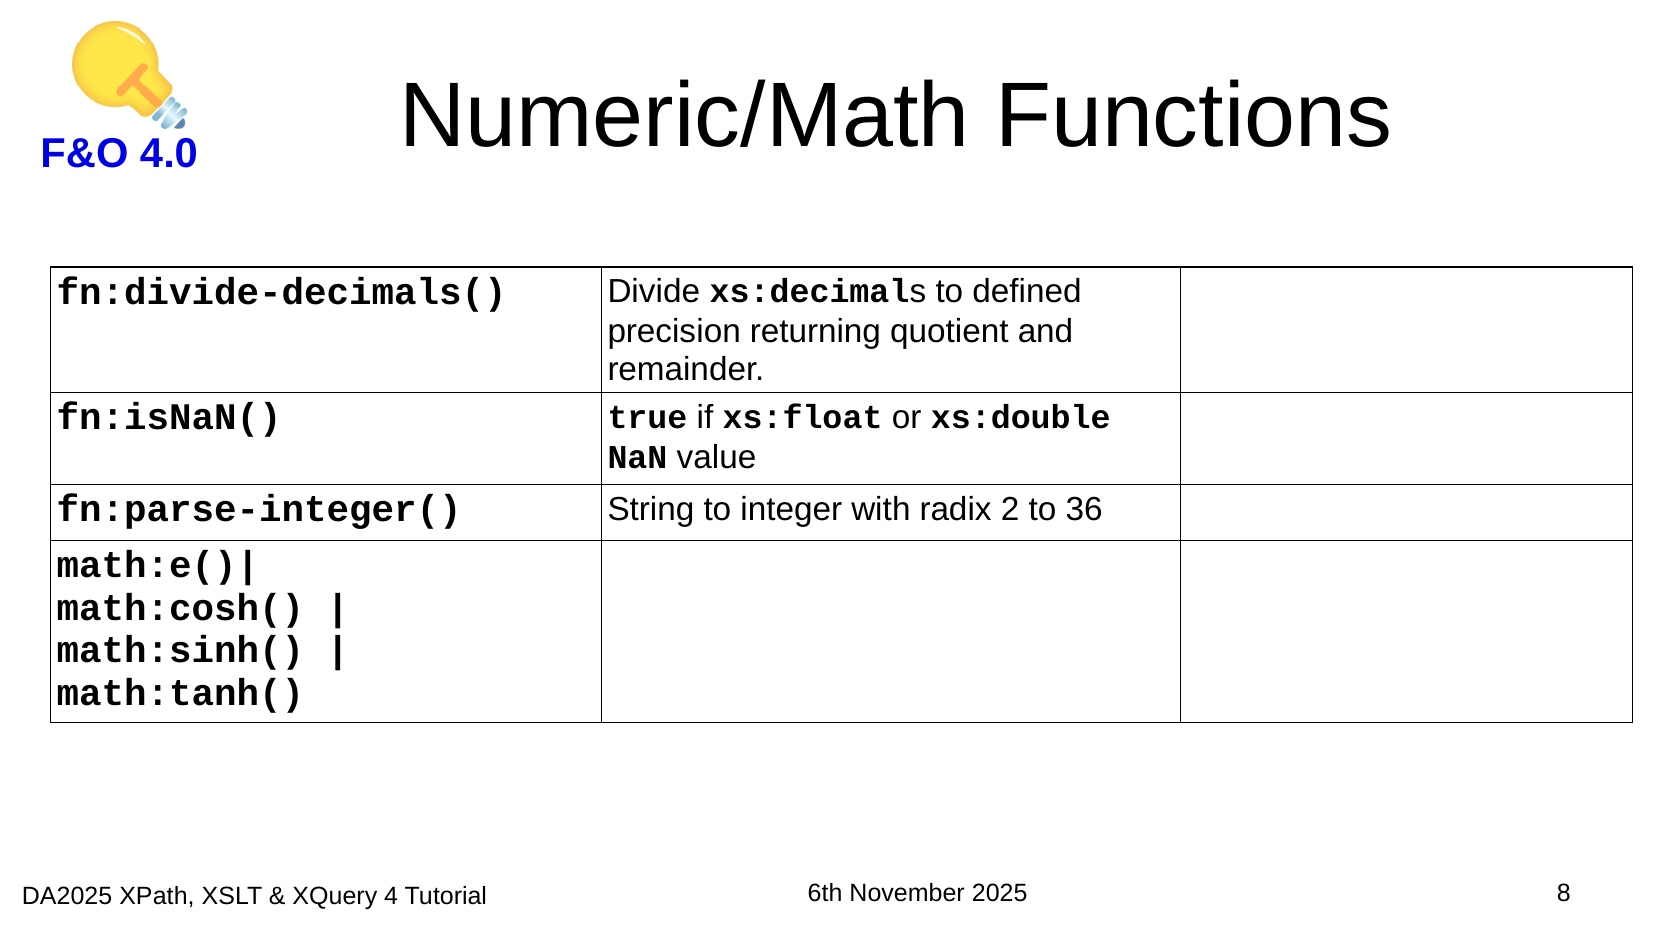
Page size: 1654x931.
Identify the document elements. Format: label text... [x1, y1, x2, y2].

table_cell [1181, 541, 1632, 722]
table_cell [602, 541, 1180, 722]
table_header [1181, 268, 1632, 392]
table_cell [1181, 485, 1632, 540]
table_cell math:e()| math:cosh() | math:sinh() |math:tanh() [51, 541, 601, 722]
table_cell fn:isNaN() [51, 393, 601, 484]
table_cell fn:parse-integer() [51, 485, 601, 540]
table_header fn:divide-decimals() [51, 268, 601, 392]
table_cell true if xs:float or xs:double NaN value [602, 393, 1180, 484]
picture [72, 21, 187, 129]
title Numeric/Math Functions [222, 37, 1571, 193]
table_header Divide xs:decimals to defined precision returning quotient and remainder. [602, 268, 1180, 392]
table_cell String to integer with radix 2 to 36 [602, 485, 1180, 540]
table_cell [1181, 393, 1632, 484]
